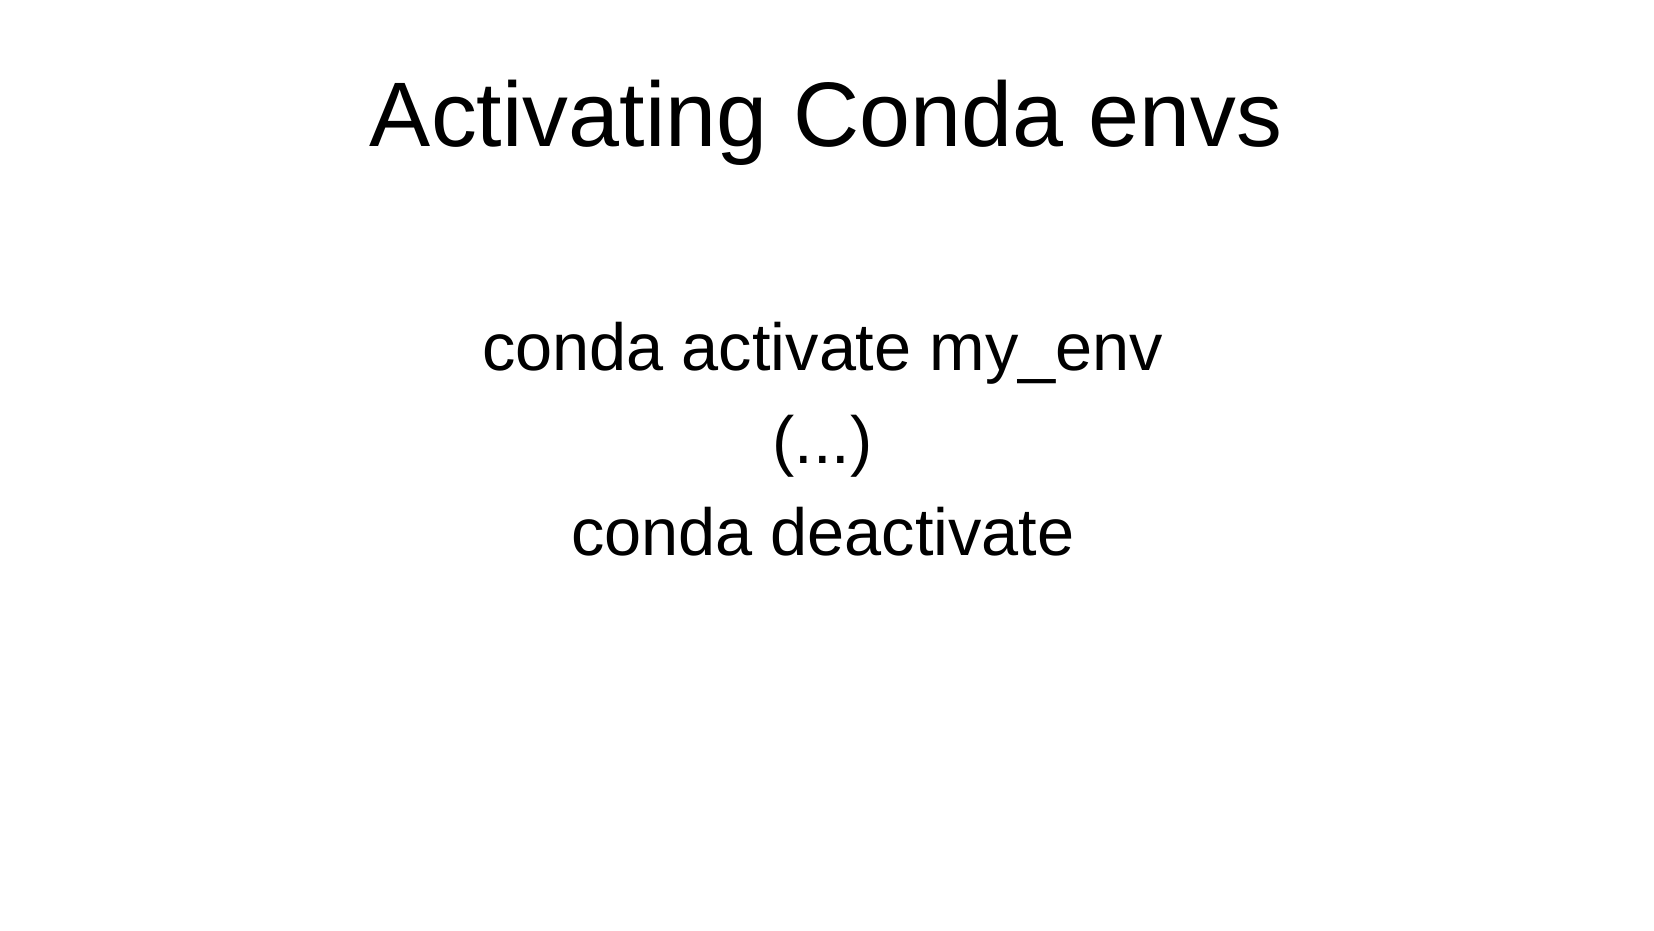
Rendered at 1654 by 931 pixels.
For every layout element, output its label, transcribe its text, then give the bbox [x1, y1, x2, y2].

title Activating Conda envs [82, 37, 1571, 193]
text_box conda activate my_env (...) conda deactivate [75, 217, 1571, 848]
